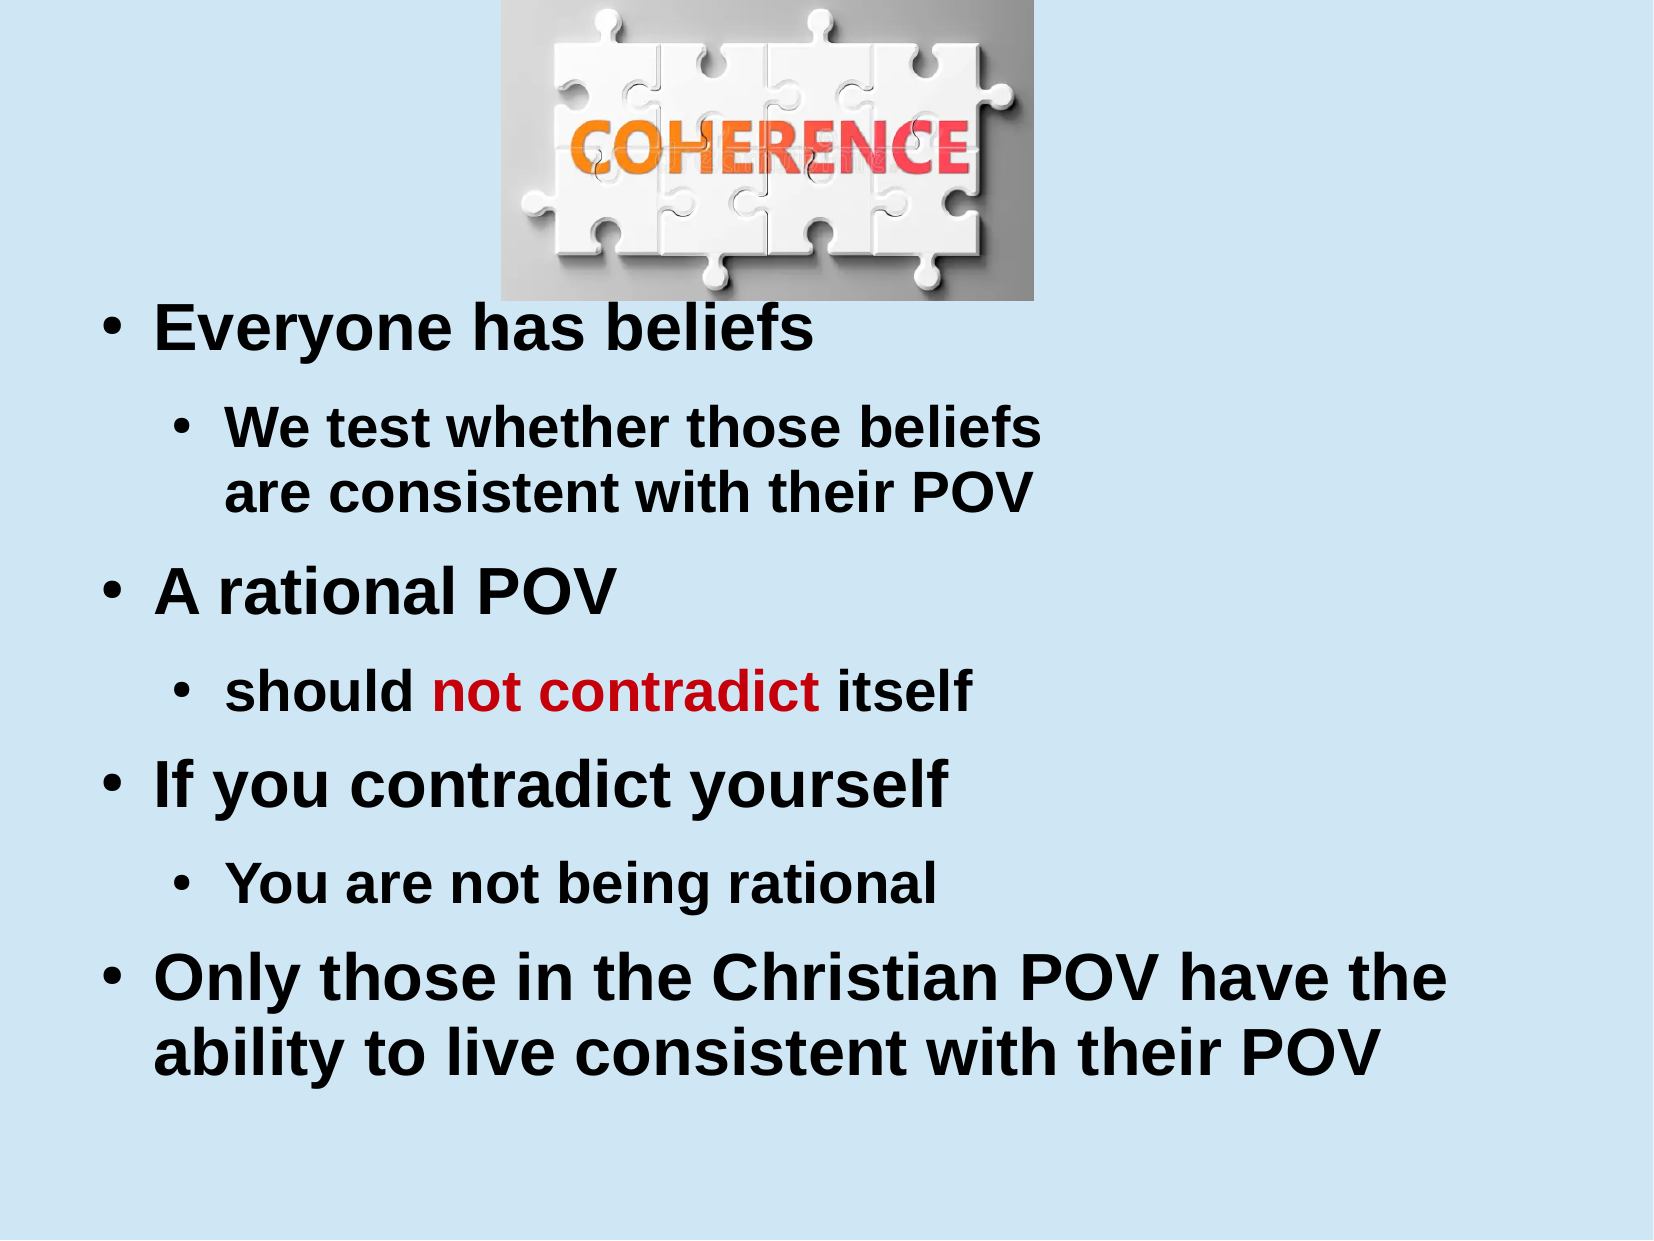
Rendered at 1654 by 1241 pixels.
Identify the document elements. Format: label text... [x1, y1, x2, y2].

list Everyone has beliefs We test whether those beliefs are consistent with their POV A rational POV should not contradict itself If you contradict yourself You are not being rational Only those in the Christian POV have the ability to live consistent with their POV [82, 290, 1571, 1111]
picture [501, 0, 1034, 301]
